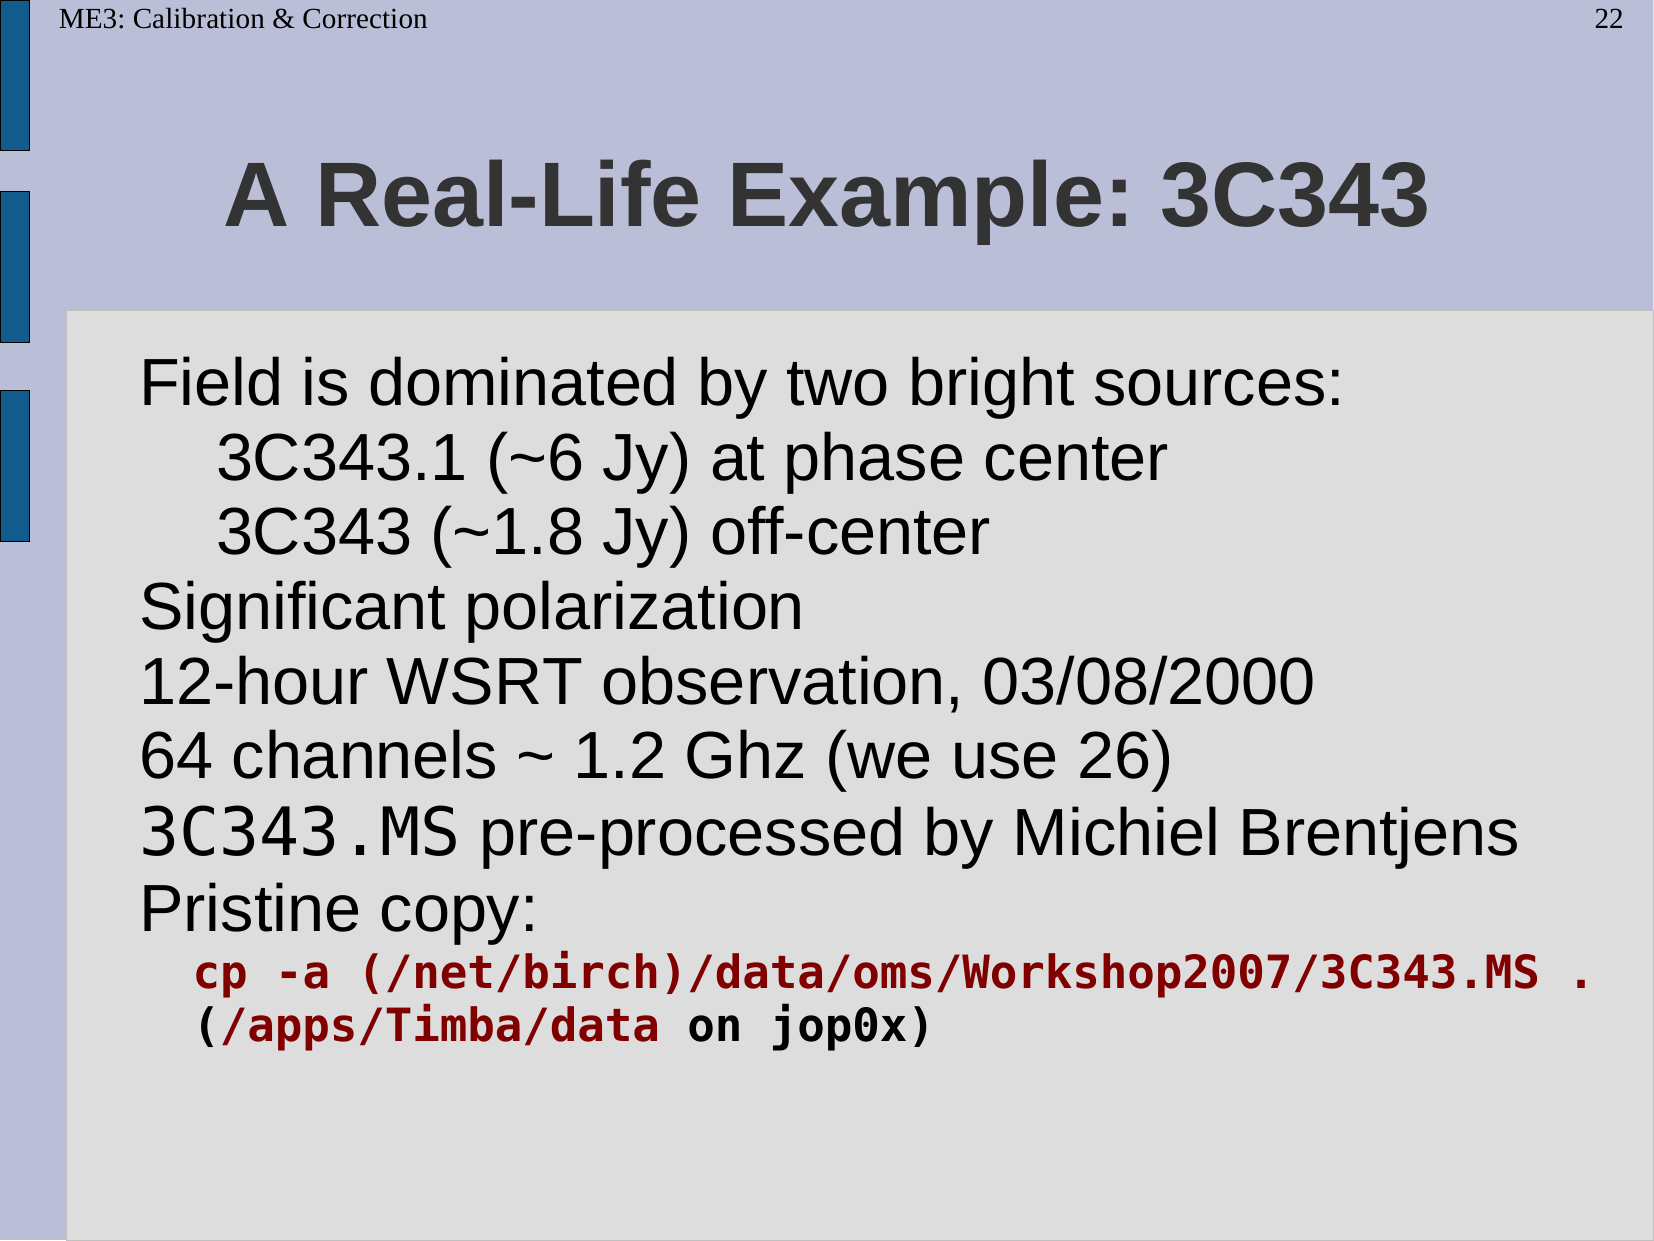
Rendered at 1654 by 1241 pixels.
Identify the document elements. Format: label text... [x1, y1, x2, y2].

title A Real-Life Example: 3C343 [121, 87, 1534, 302]
list Field is dominated by two bright sources: 3C343.1 (~6 Jy) at phase center 3C343 (~1.8 Jy) off-center Significant polarization 12-hour WSRT observation, 03/08/2000 64 channels ~ 1.2 Ghz (we use 26) 3C343.MS pre-processed by Michiel Brentjens Pristine copy: cp -a (/net/birch)/data/oms/Workshop2007/3C343.MS . (/apps/Timba/data on jop0x) [121, 344, 1625, 1152]
